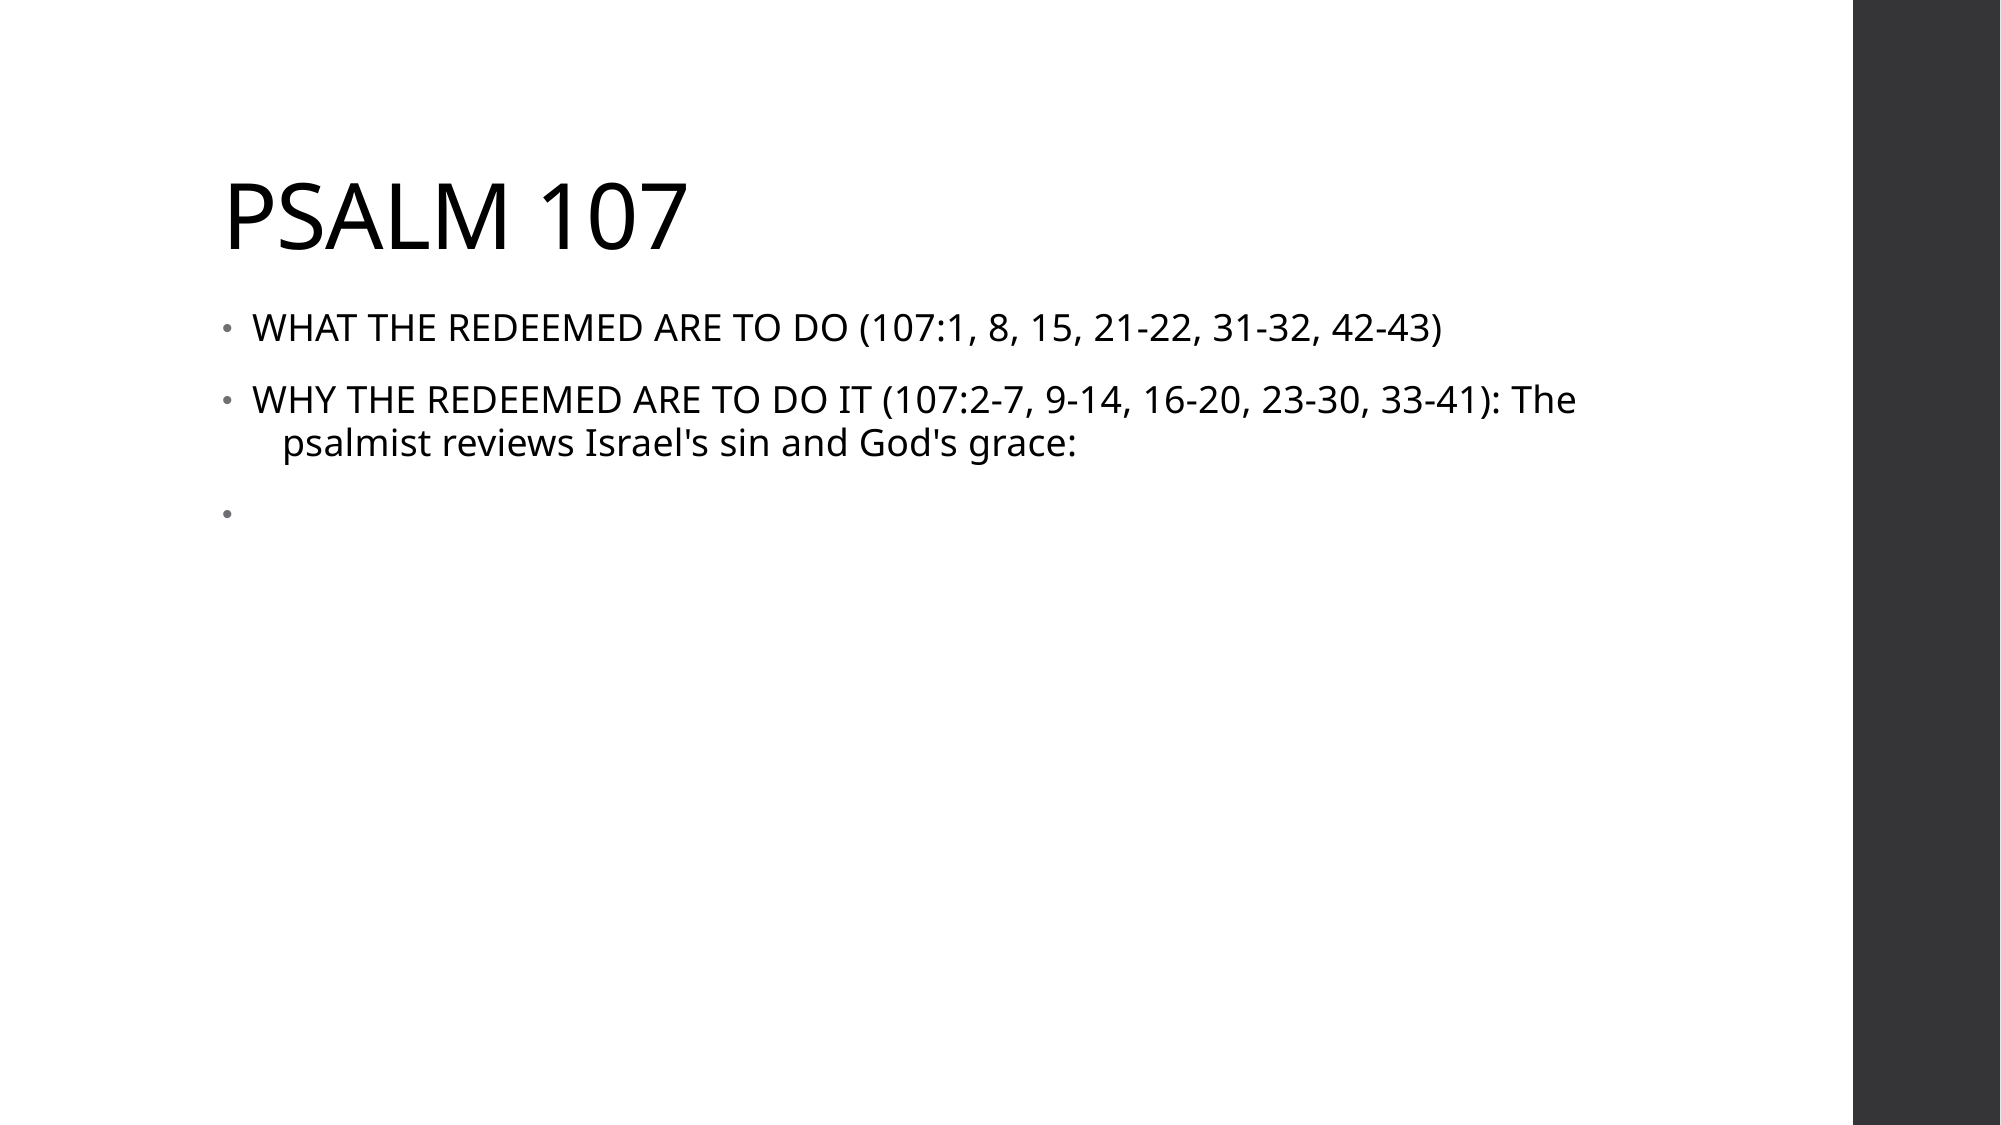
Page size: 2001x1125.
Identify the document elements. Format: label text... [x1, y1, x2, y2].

list WHAT THE REDEEMED ARE TO DO (107:1, 8, 15, 21-22, 31-32, 42-43) WHY THE REDEEMED ARE TO DO IT (107:2-7, 9-14, 16-20, 23-30, 33-41): The psalmist reviews Israel's sin and God's grace: [206, 299, 1617, 1014]
title PSALM 107 [206, 60, 1797, 278]
